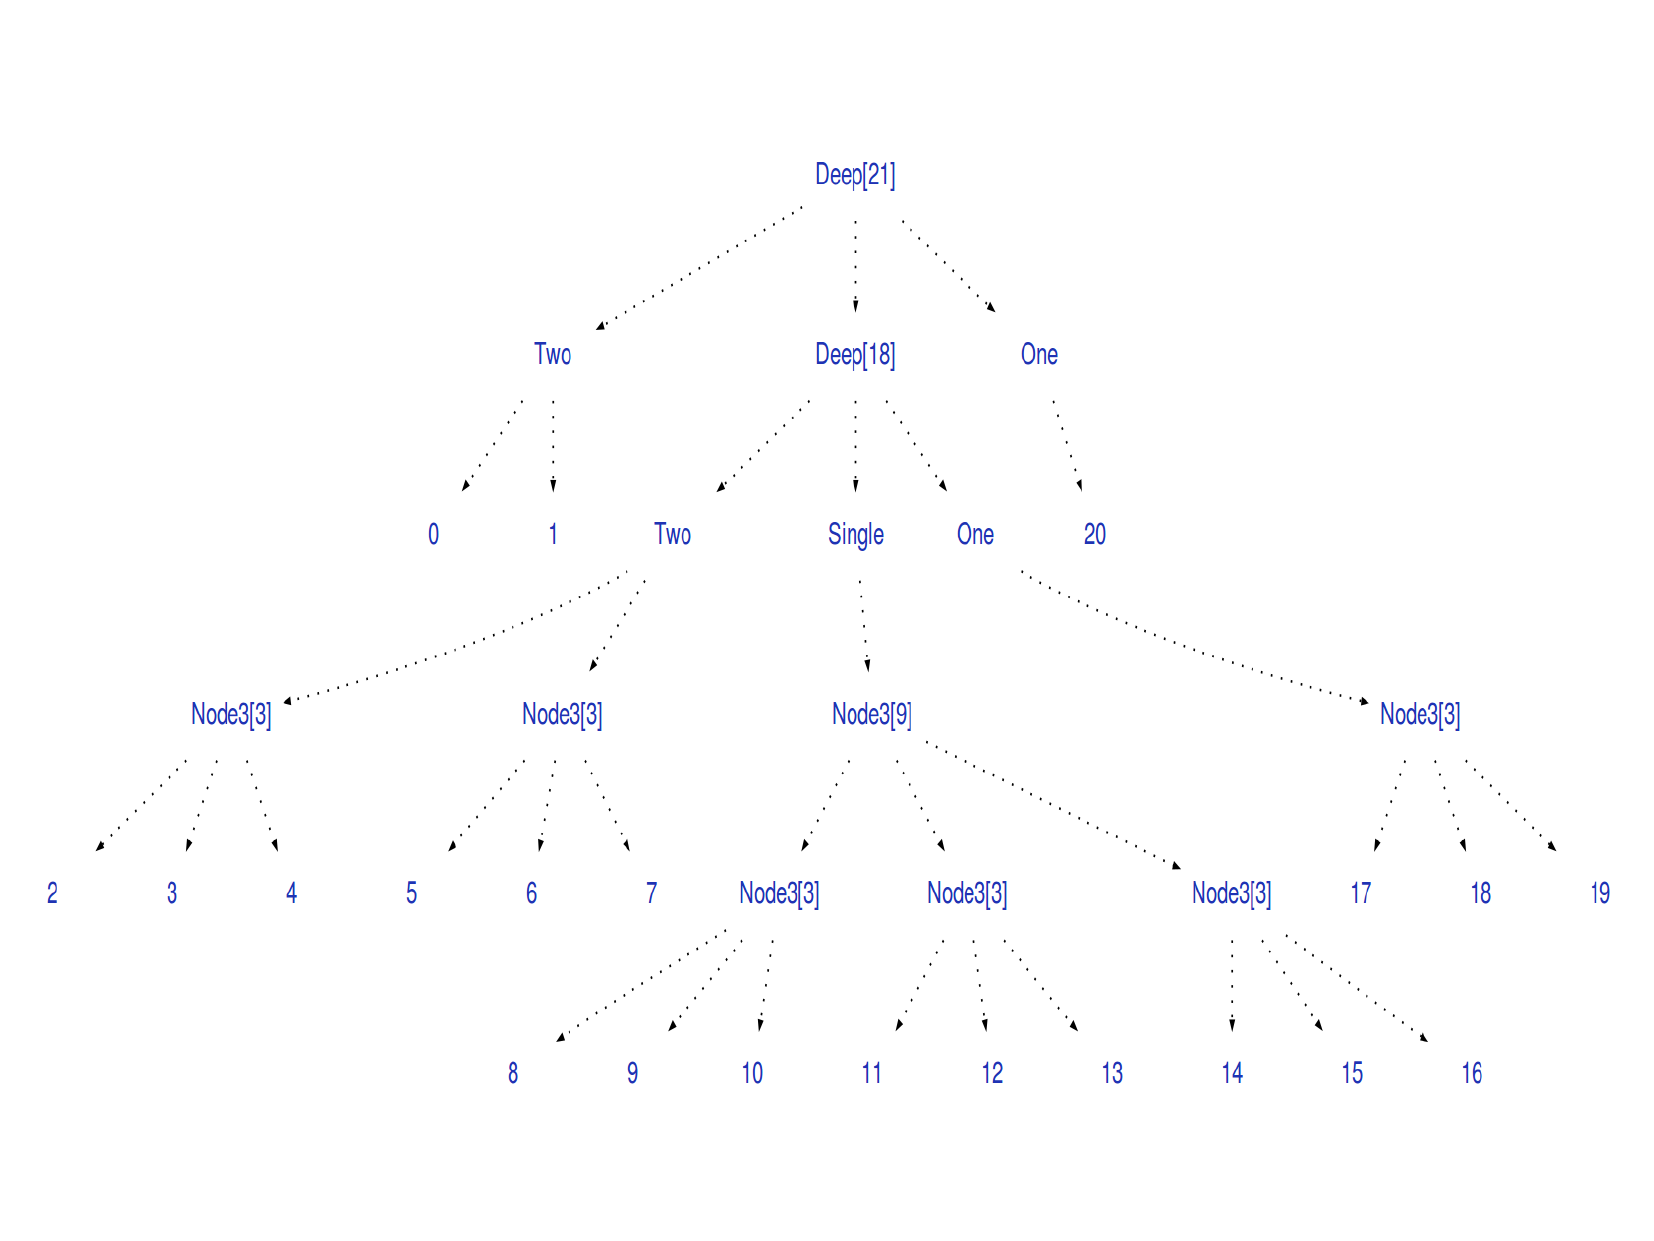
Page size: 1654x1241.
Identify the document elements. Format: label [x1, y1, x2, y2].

picture [0, 123, 1651, 1130]
